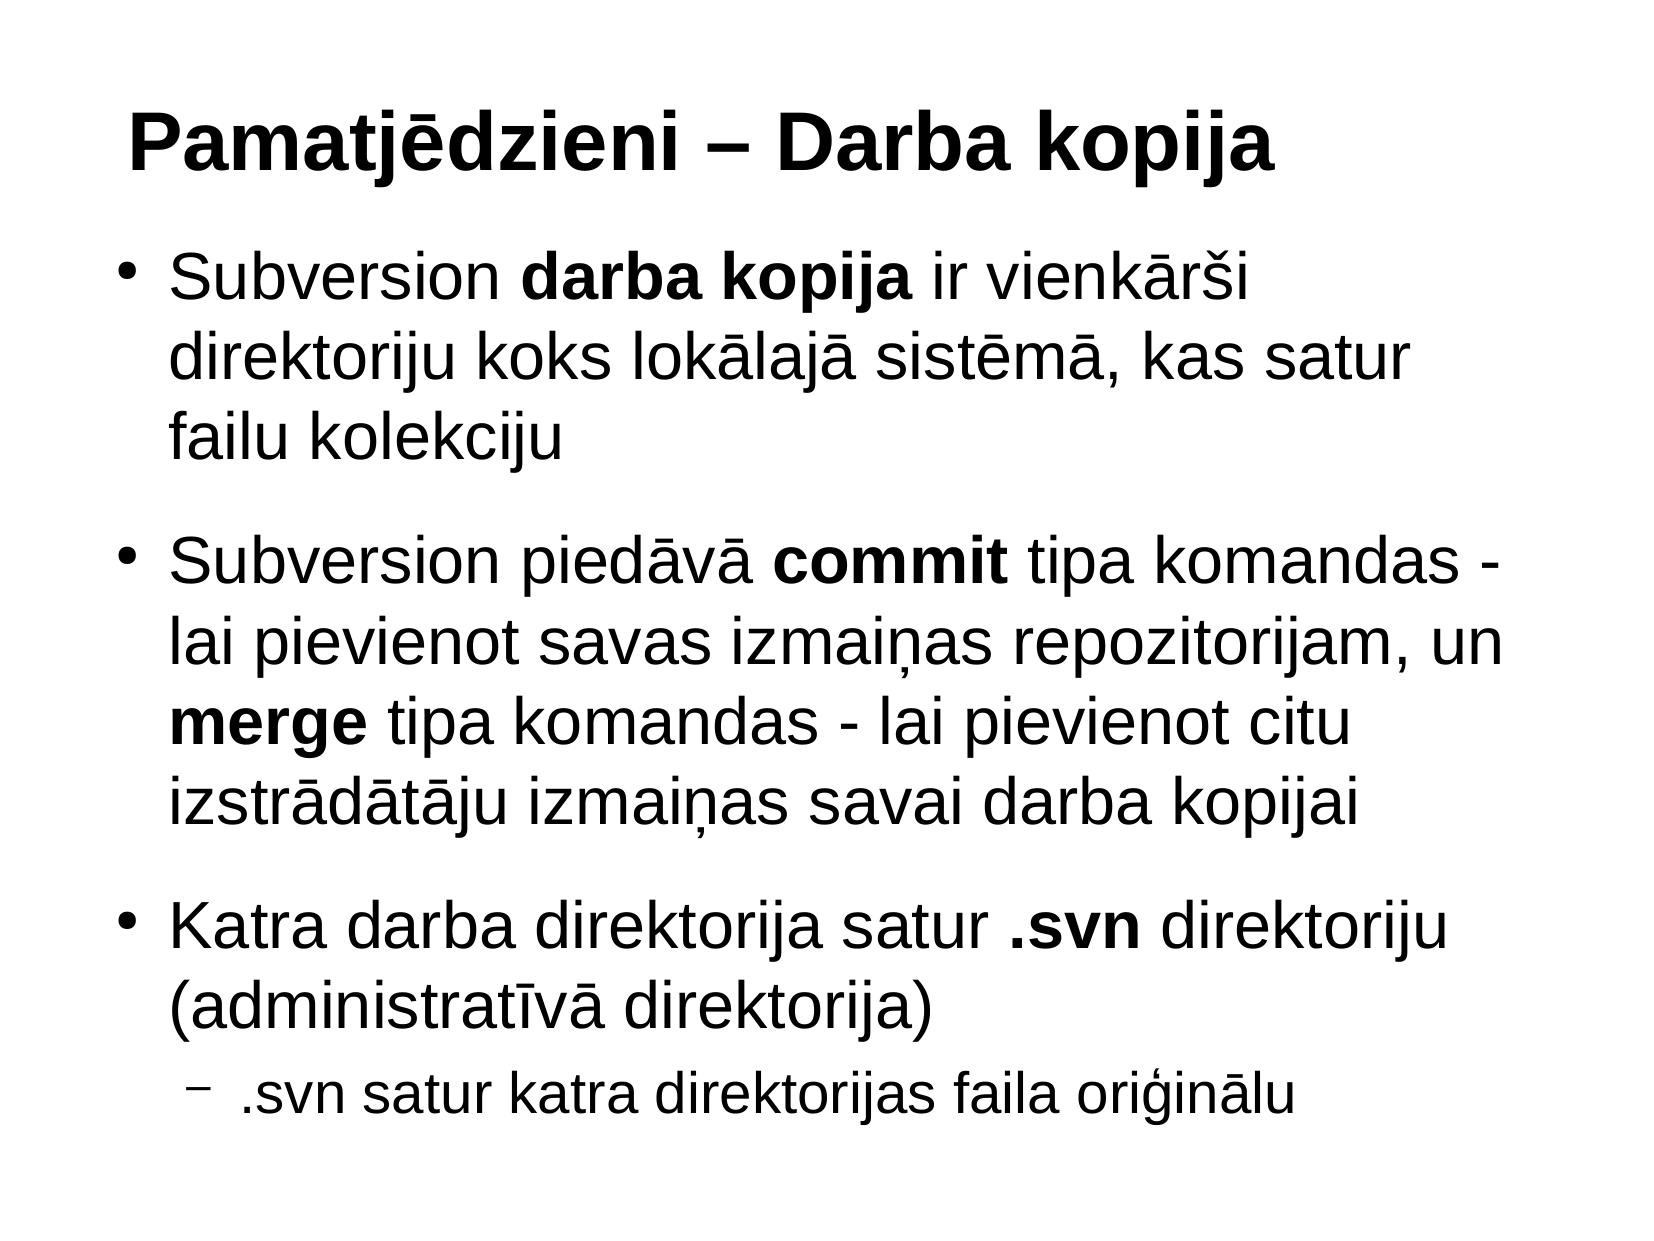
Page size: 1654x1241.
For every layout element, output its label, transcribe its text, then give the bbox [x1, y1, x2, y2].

list Subversion darba kopija ir vienkārši direktoriju koks lokālajā sistēmā, kas satur failu kolekciju Subversion piedāvā commit tipa komandas - lai pievienot savas izmaiņas repozitorijam, un merge tipa komandas - lai pievienot citu izstrādātāju izmaiņas savai darba kopijai Katra darba direktorija satur .svn direktoriju (administratīvā direktorija) .svn satur katra direktorijas faila oriģinālu [82, 225, 1538, 1186]
title Pamatjēdzieni – Darba kopija [82, 49, 1571, 196]
